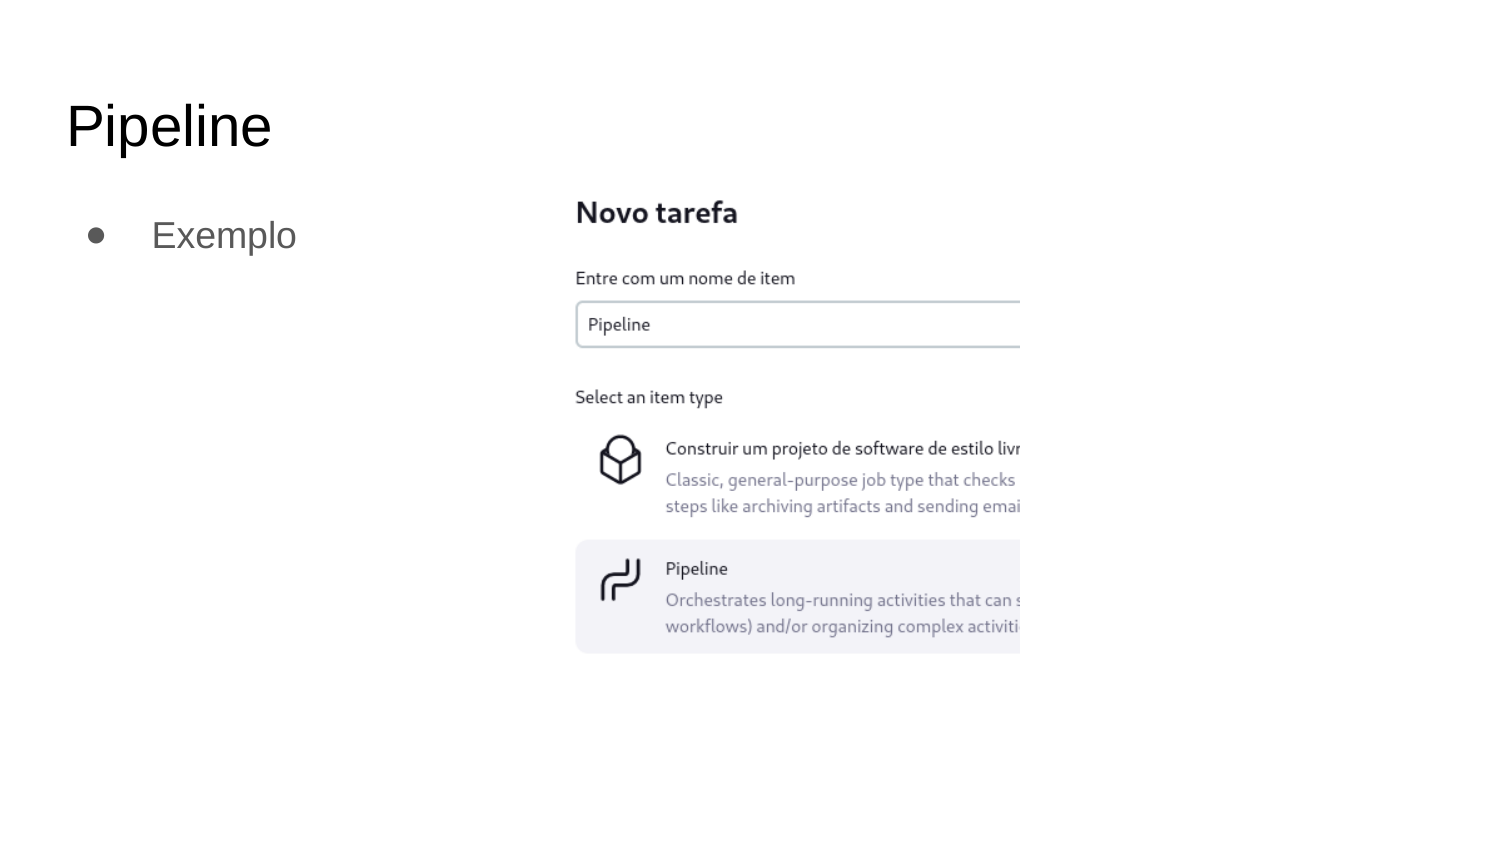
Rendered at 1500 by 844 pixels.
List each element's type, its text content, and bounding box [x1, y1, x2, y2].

picture [498, 183, 1020, 670]
title Pipeline [51, 72, 1449, 167]
list Exemplo [51, 189, 1489, 750]
